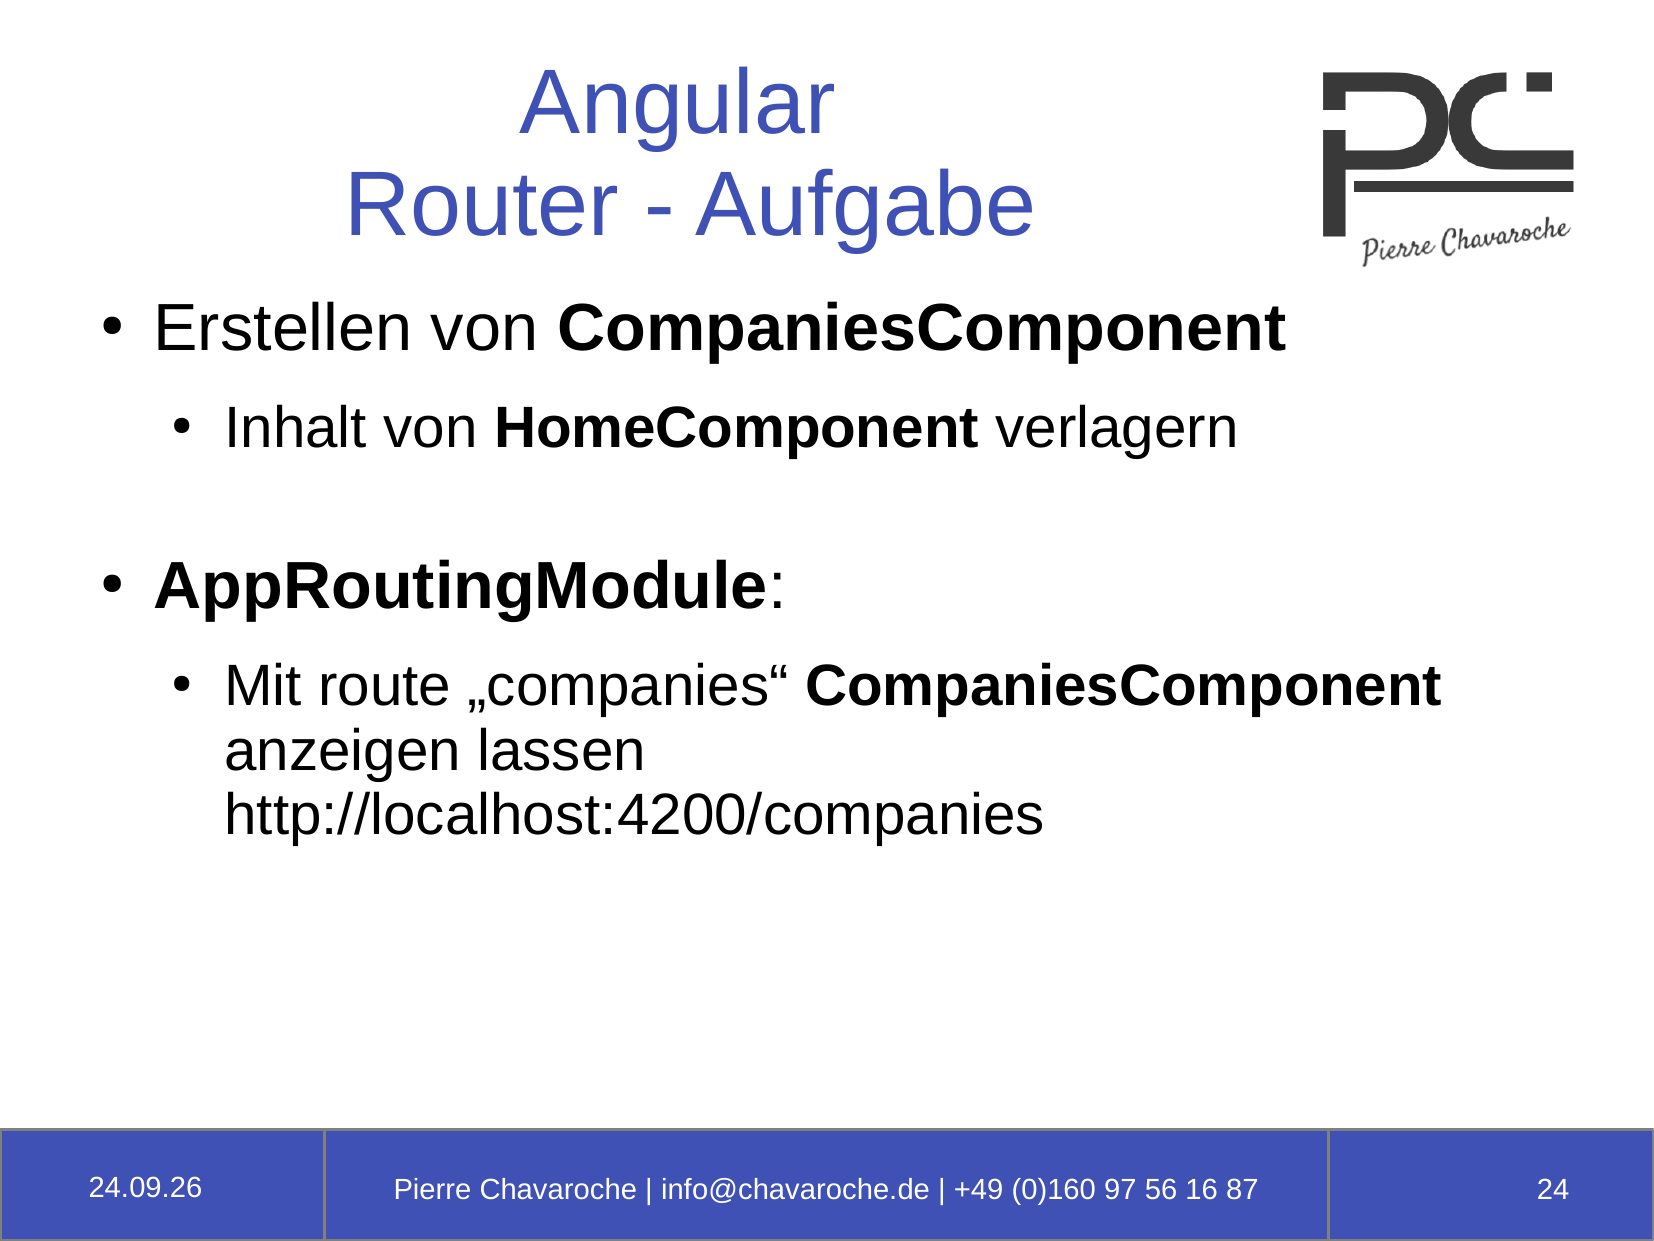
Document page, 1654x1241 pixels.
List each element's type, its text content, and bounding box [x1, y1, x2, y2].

list Erstellen von CompaniesComponent Inhalt von HomeComponent verlagern AppRoutingModule: Mit route „companies“ CompaniesComponent anzeigen lassen http://localhost:4200/companies [82, 290, 1571, 1109]
picture [1307, 29, 1589, 311]
title Angular Router - Aufgabe [82, 49, 1300, 257]
